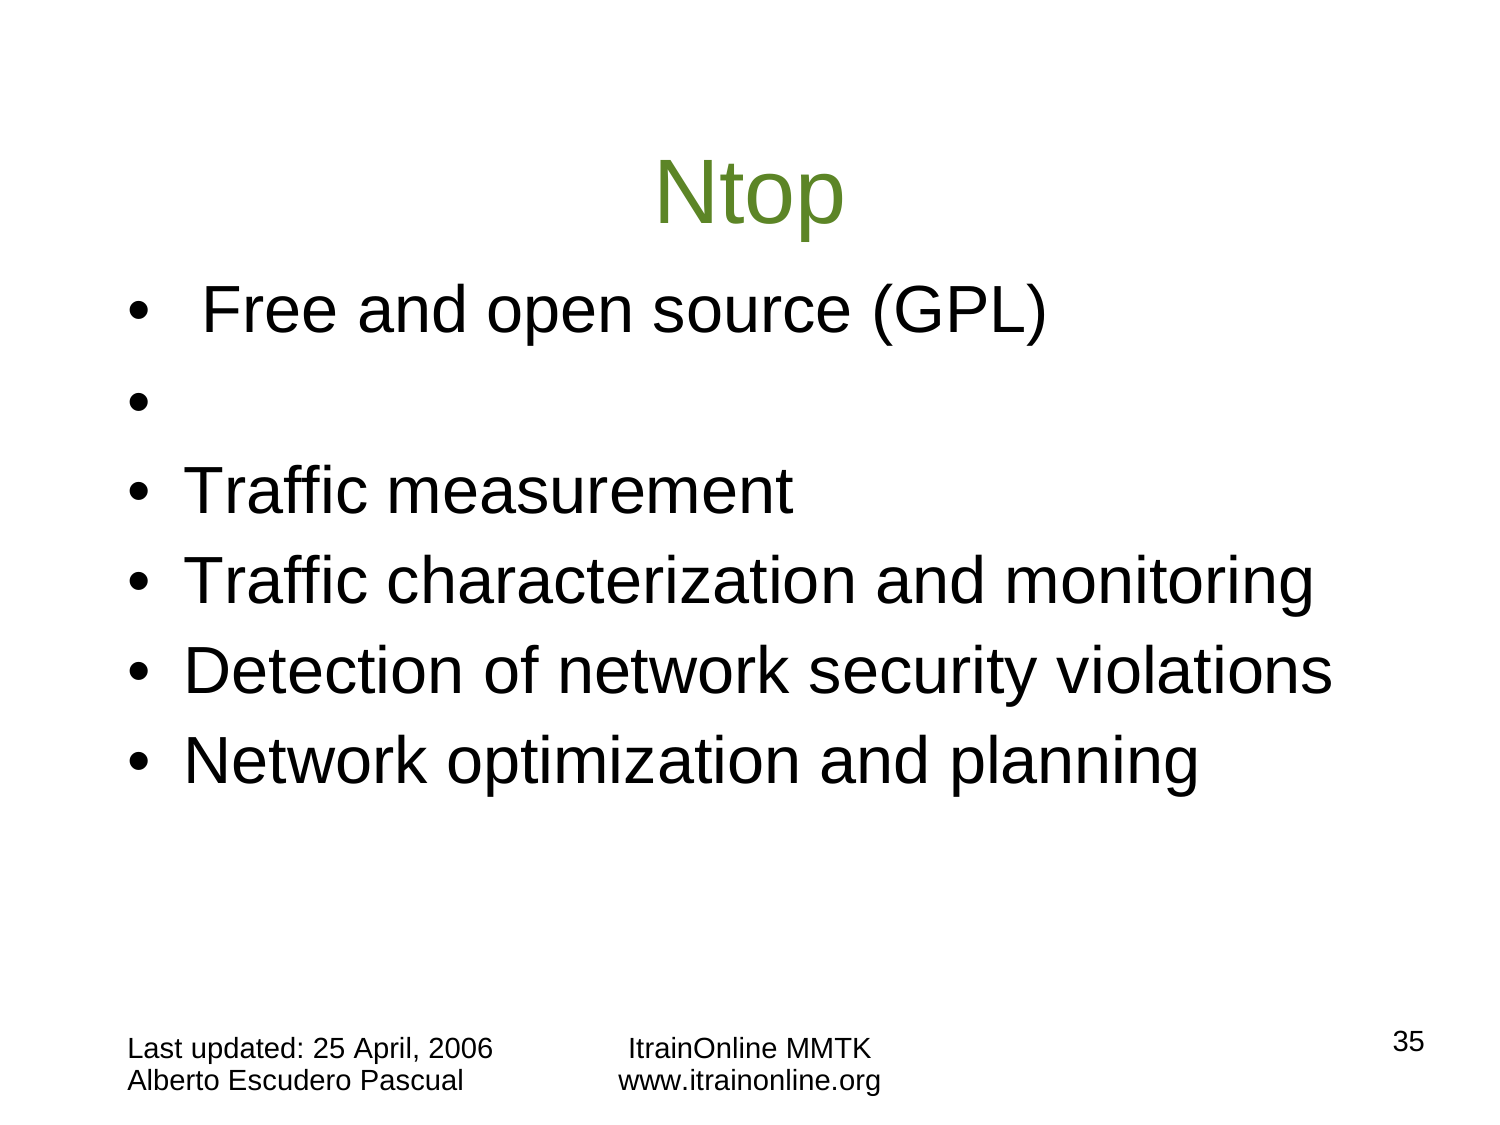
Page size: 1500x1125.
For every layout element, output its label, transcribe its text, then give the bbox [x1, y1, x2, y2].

text_box Ntop [112, 100, 1388, 288]
text_box Free and open source (GPL) Traffic measurement Traffic characterization and monitoring Detection of network security violations Network optimization and planning [112, 288, 1388, 920]
